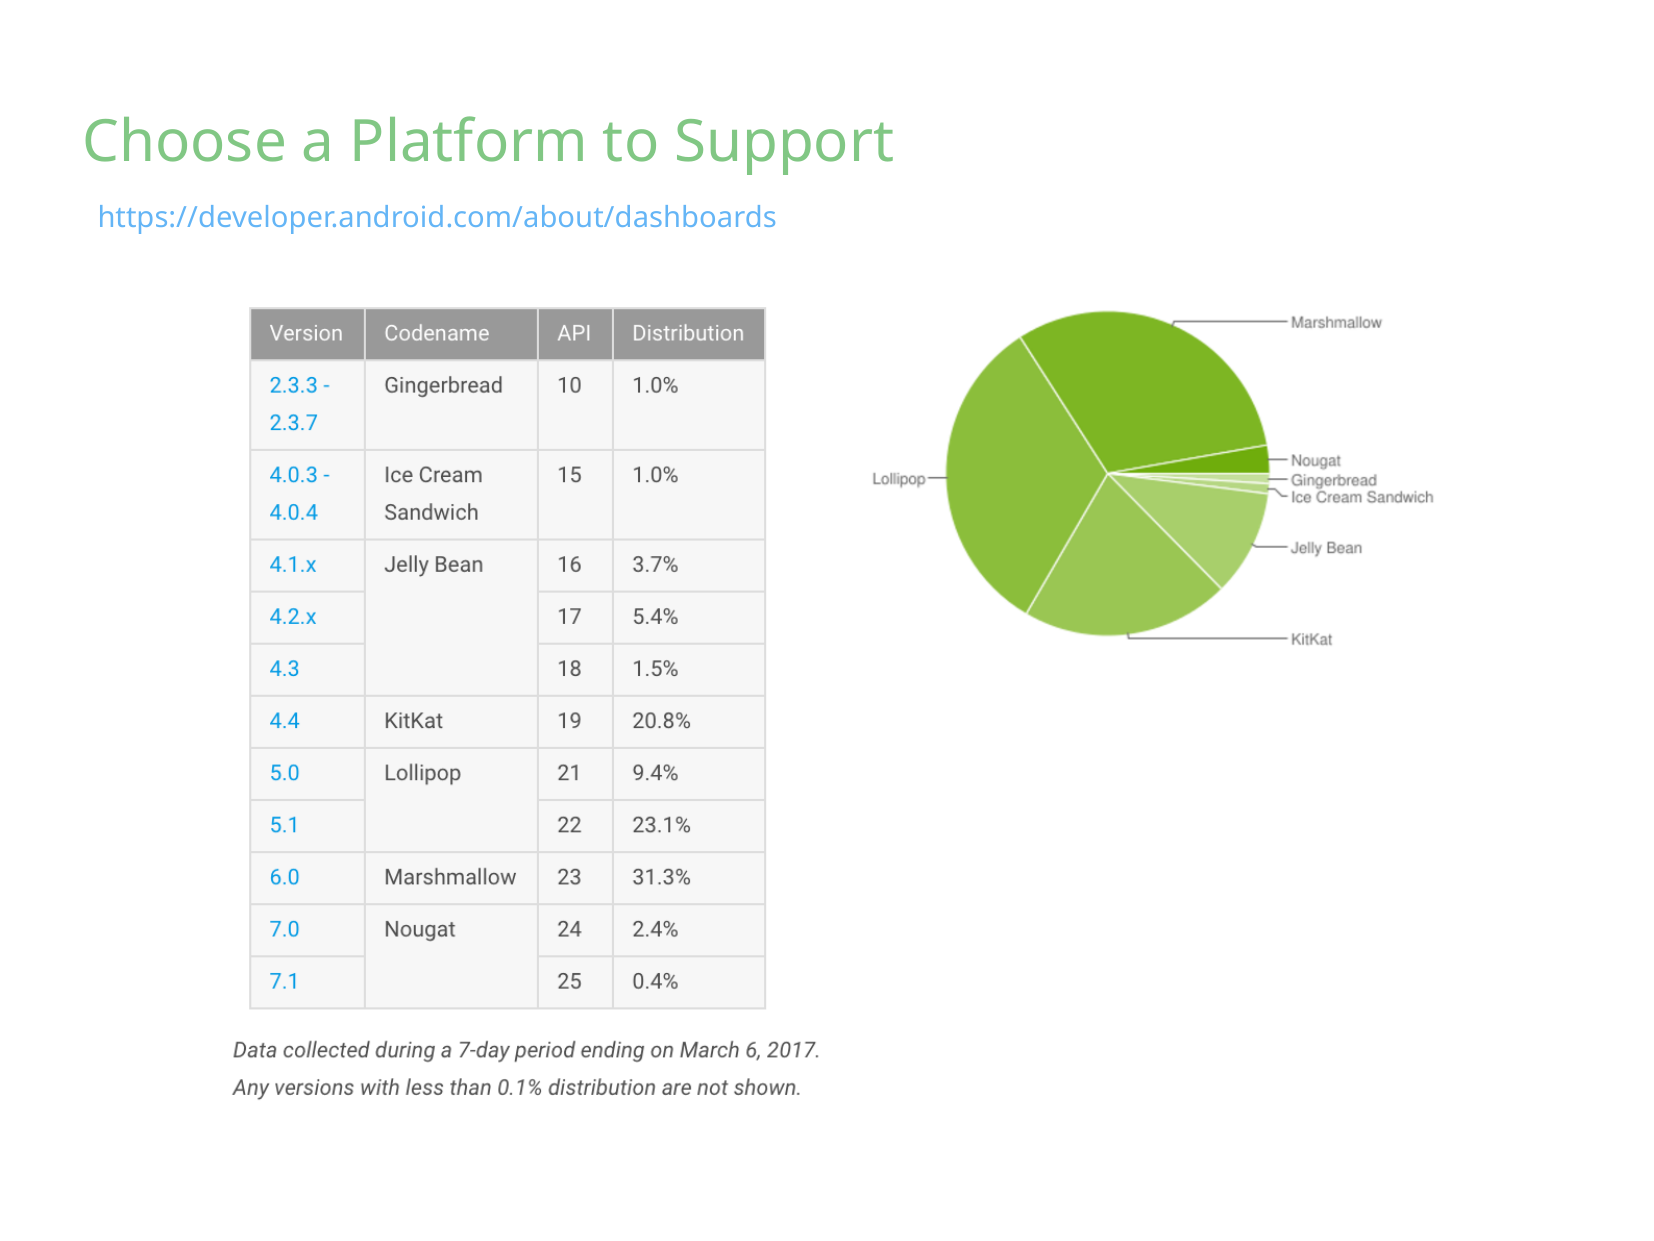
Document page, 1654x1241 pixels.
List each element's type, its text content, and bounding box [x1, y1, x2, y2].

text_box https://developer.android.com/about/dashboards [82, 188, 918, 237]
picture [195, 278, 1475, 1122]
title Choose a Platform to Support [82, 35, 1571, 243]
